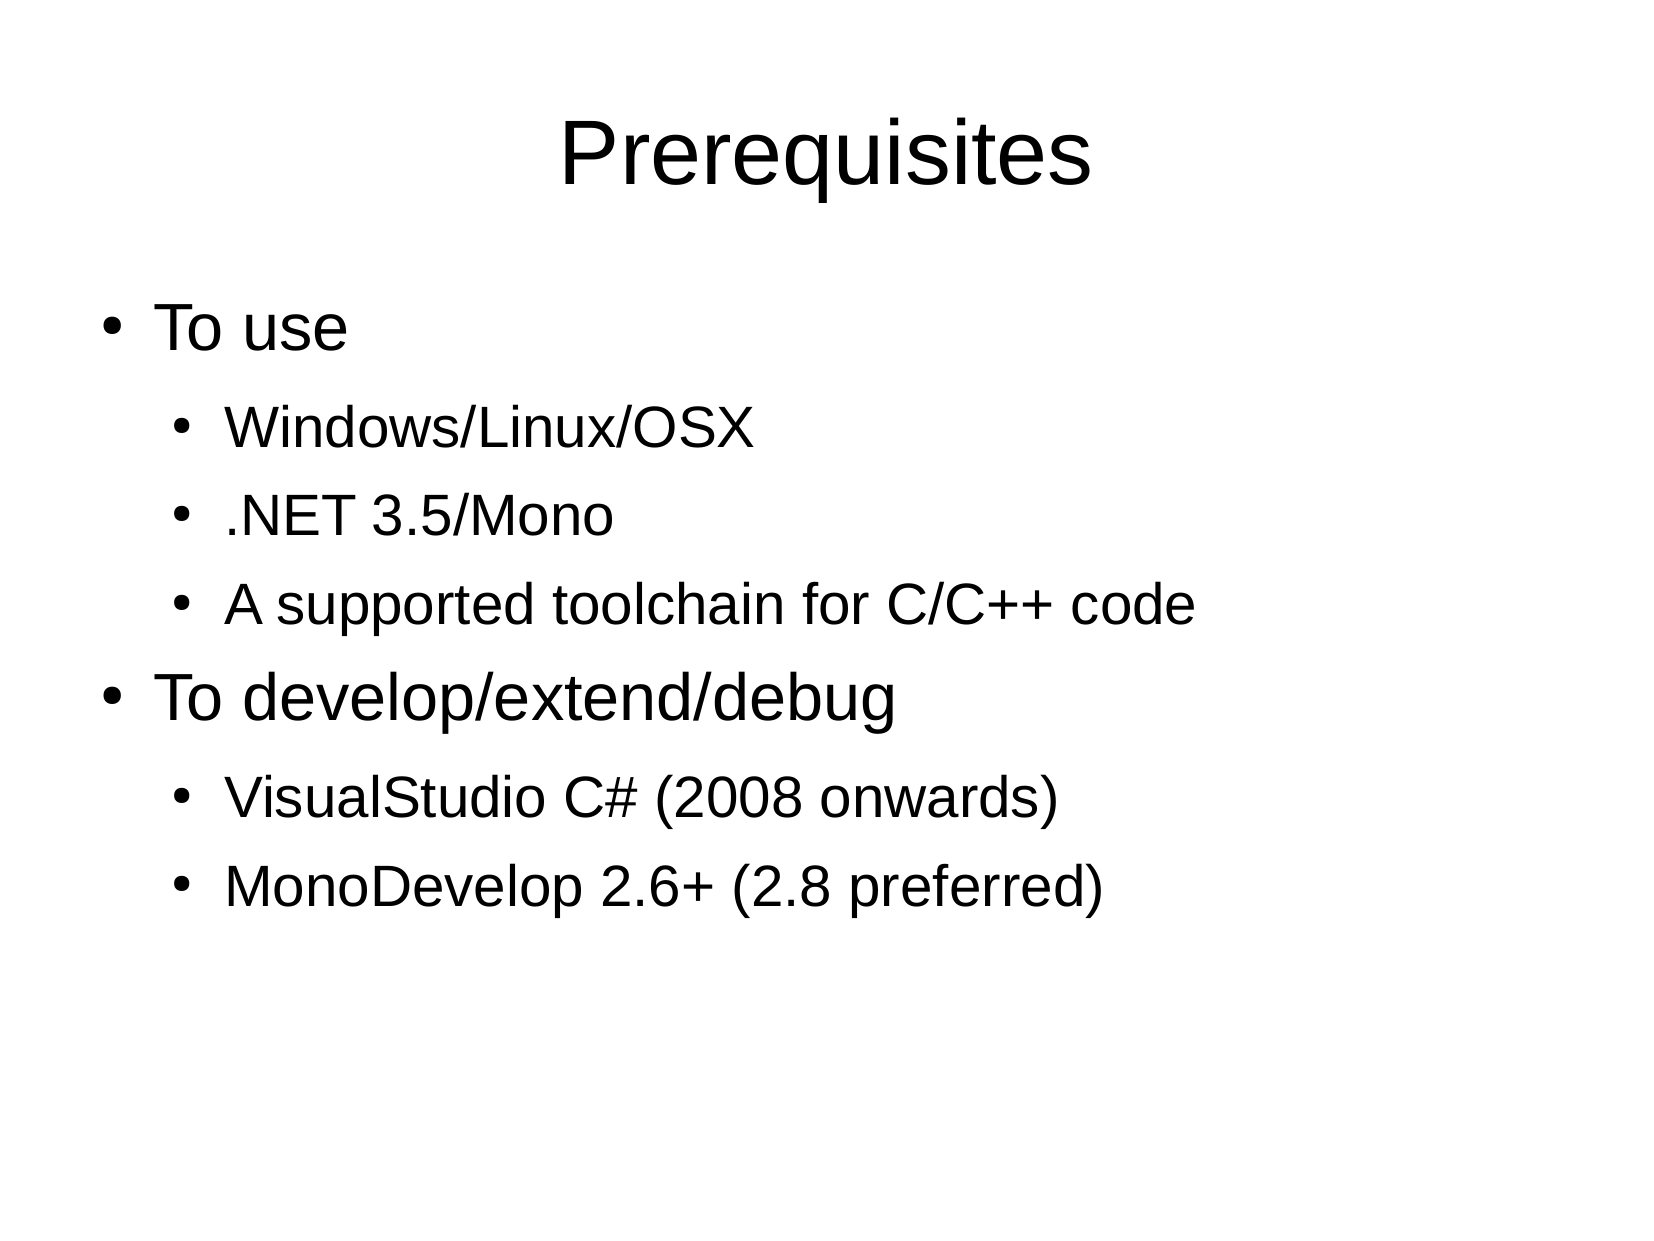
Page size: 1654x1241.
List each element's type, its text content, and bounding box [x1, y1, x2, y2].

title Prerequisites [82, 49, 1571, 257]
list To use Windows/Linux/OSX .NET 3.5/Mono A supported toolchain for C/C++ code To develop/extend/debug VisualStudio C# (2008 onwards) MonoDevelop 2.6+ (2.8 preferred) [82, 290, 1571, 1109]
